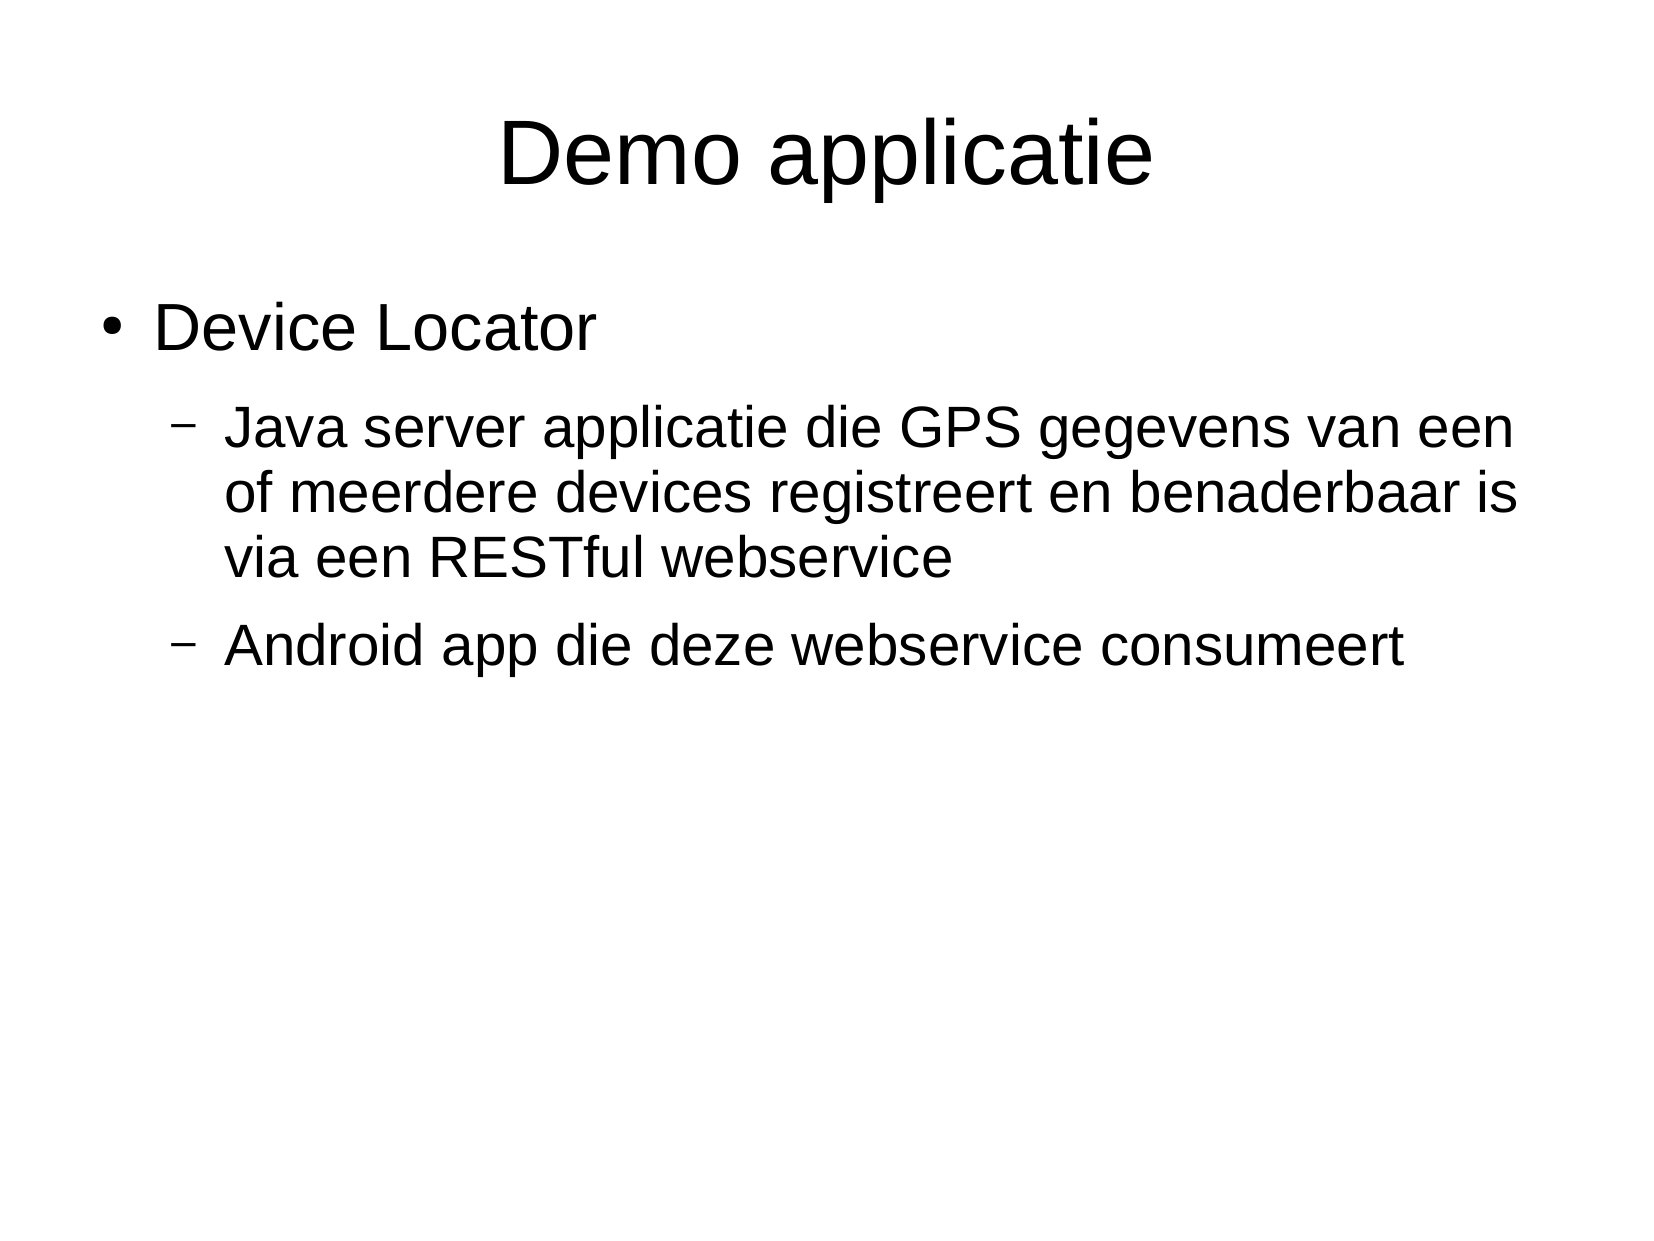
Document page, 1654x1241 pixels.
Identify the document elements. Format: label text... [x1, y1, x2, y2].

list Device Locator Java server applicatie die GPS gegevens van een of meerdere devices registreert en benaderbaar is via een RESTful webservice Android app die deze webservice consumeert [82, 290, 1538, 1010]
title Demo applicatie [82, 49, 1571, 257]
